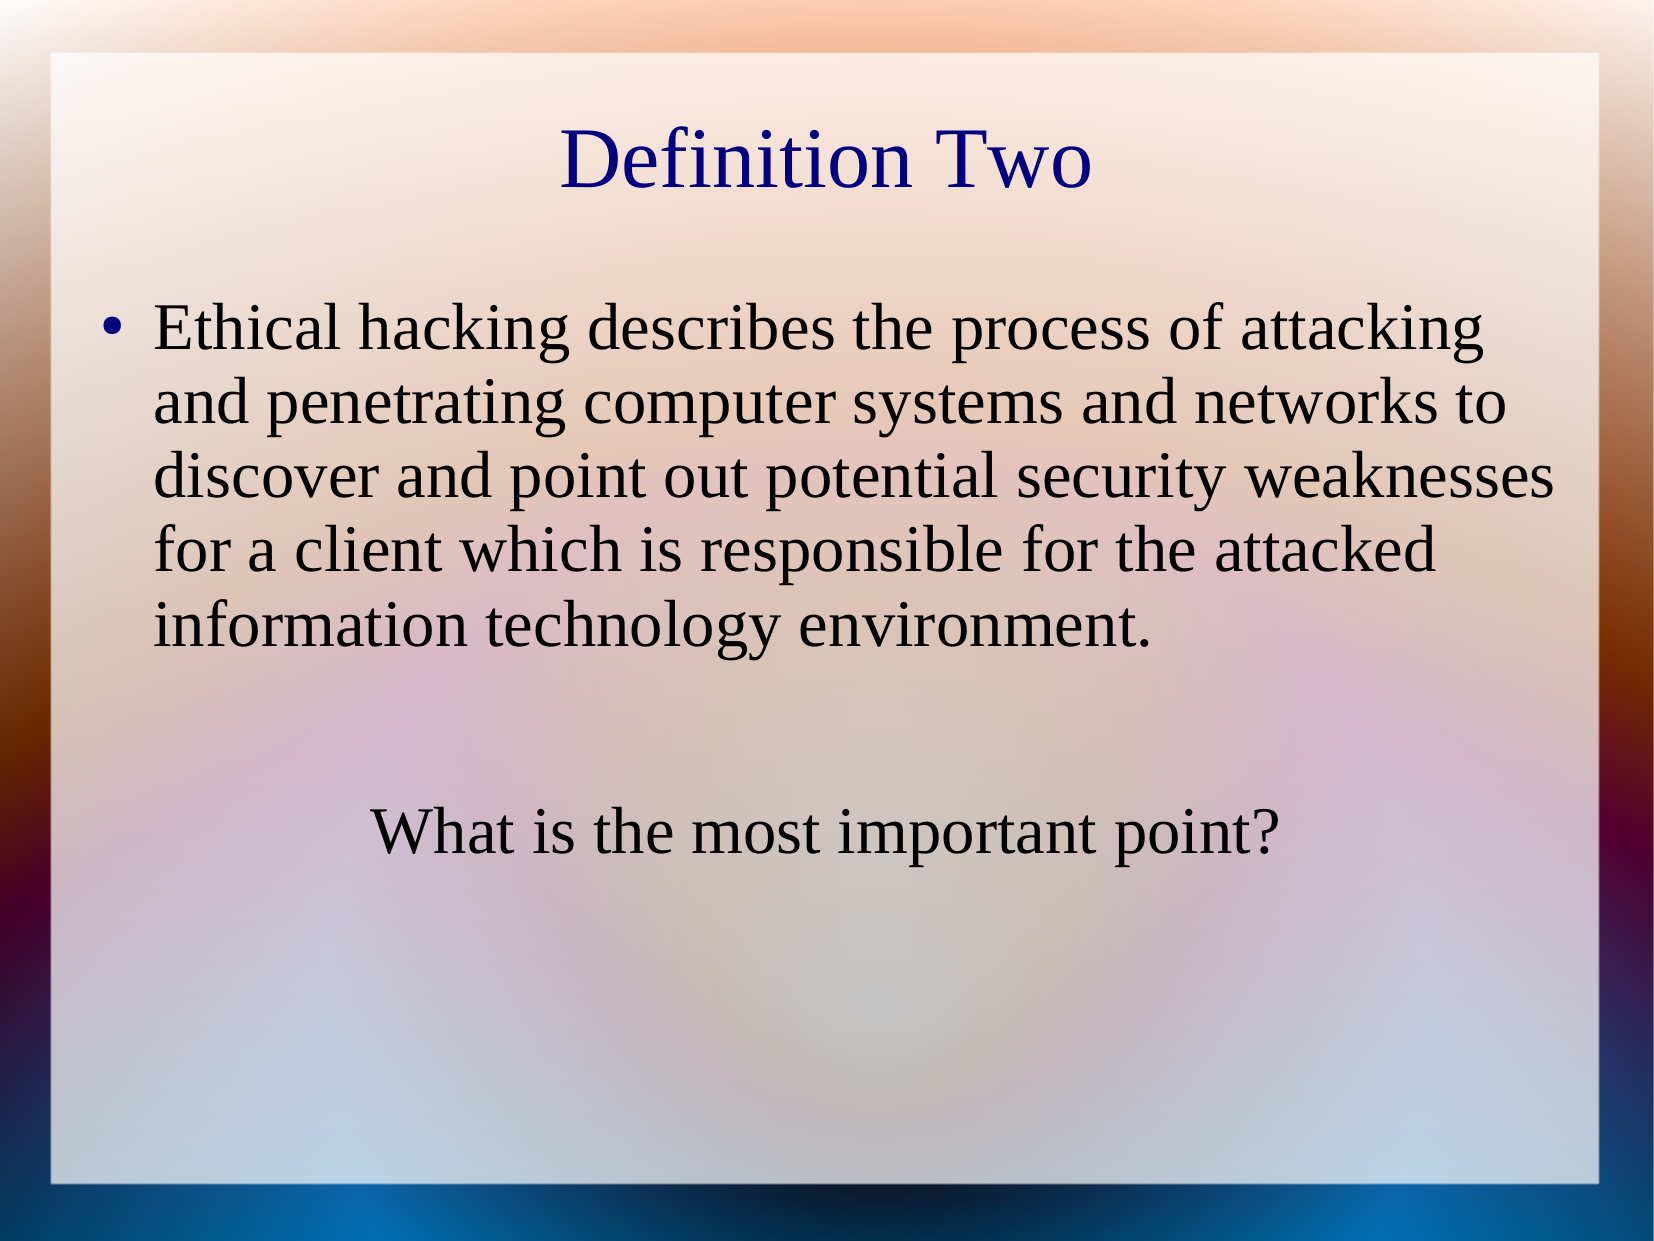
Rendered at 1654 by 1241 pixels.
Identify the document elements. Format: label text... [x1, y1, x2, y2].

list Ethical hacking describes the process of attacking and penetrating computer systems and networks to discover and point out potential security weaknesses for a client which is responsible for the attacked information technology environment. What is the most important point? [82, 290, 1571, 1072]
title Definition Two [82, 55, 1571, 263]
picture [0, 0, 1654, 1241]
